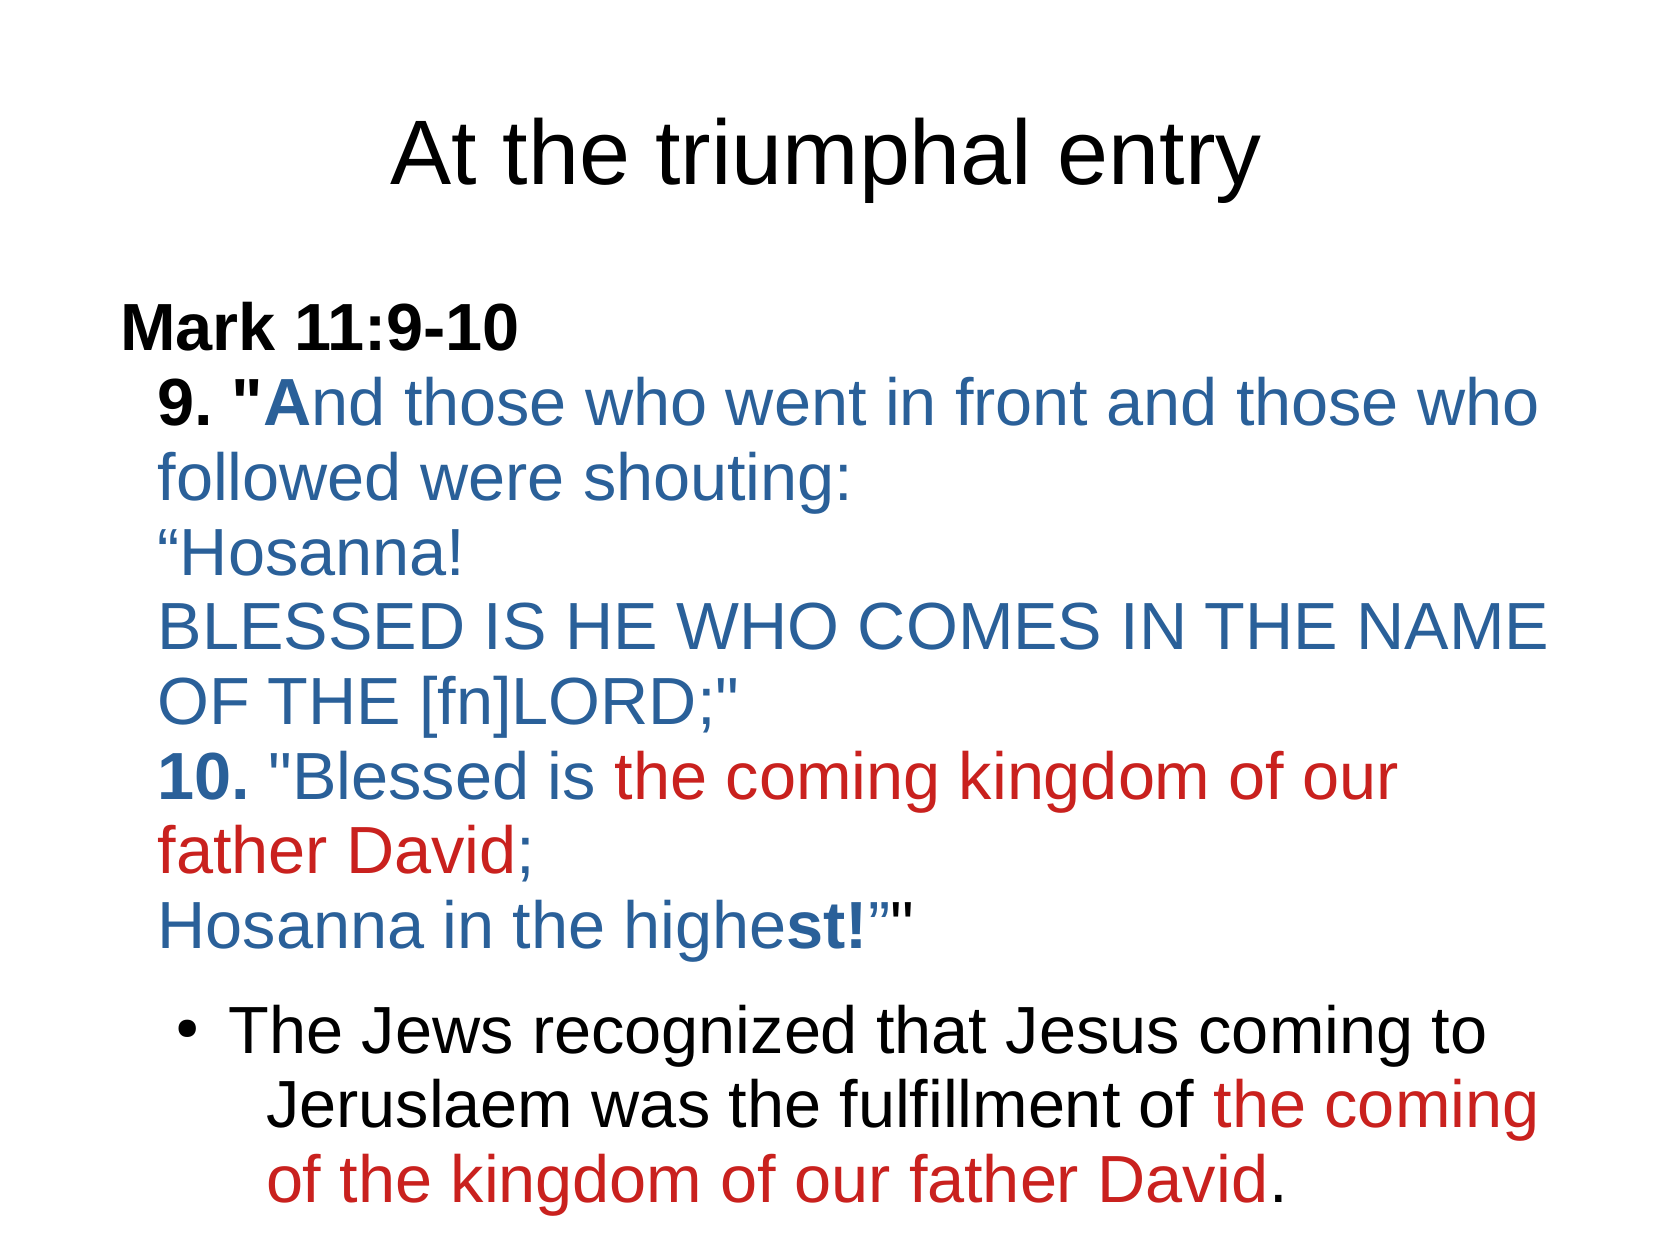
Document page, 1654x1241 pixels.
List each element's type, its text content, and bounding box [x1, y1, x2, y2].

title At the triumphal entry [82, 49, 1571, 257]
list Mark 11:9-10 9. "And those who went in front and those who followed were shouting: “Hosanna! BLESSED IS HE WHO COMES IN THE NAME OF THE [fn]LORD;" 10. "Blessed is the coming kingdom of our father David; Hosanna in the highest!”" The Jews recognized that Jesus coming to Jeruslaem was the fulfillment of the coming of the kingdom of our father David. [82, 290, 1571, 1217]
